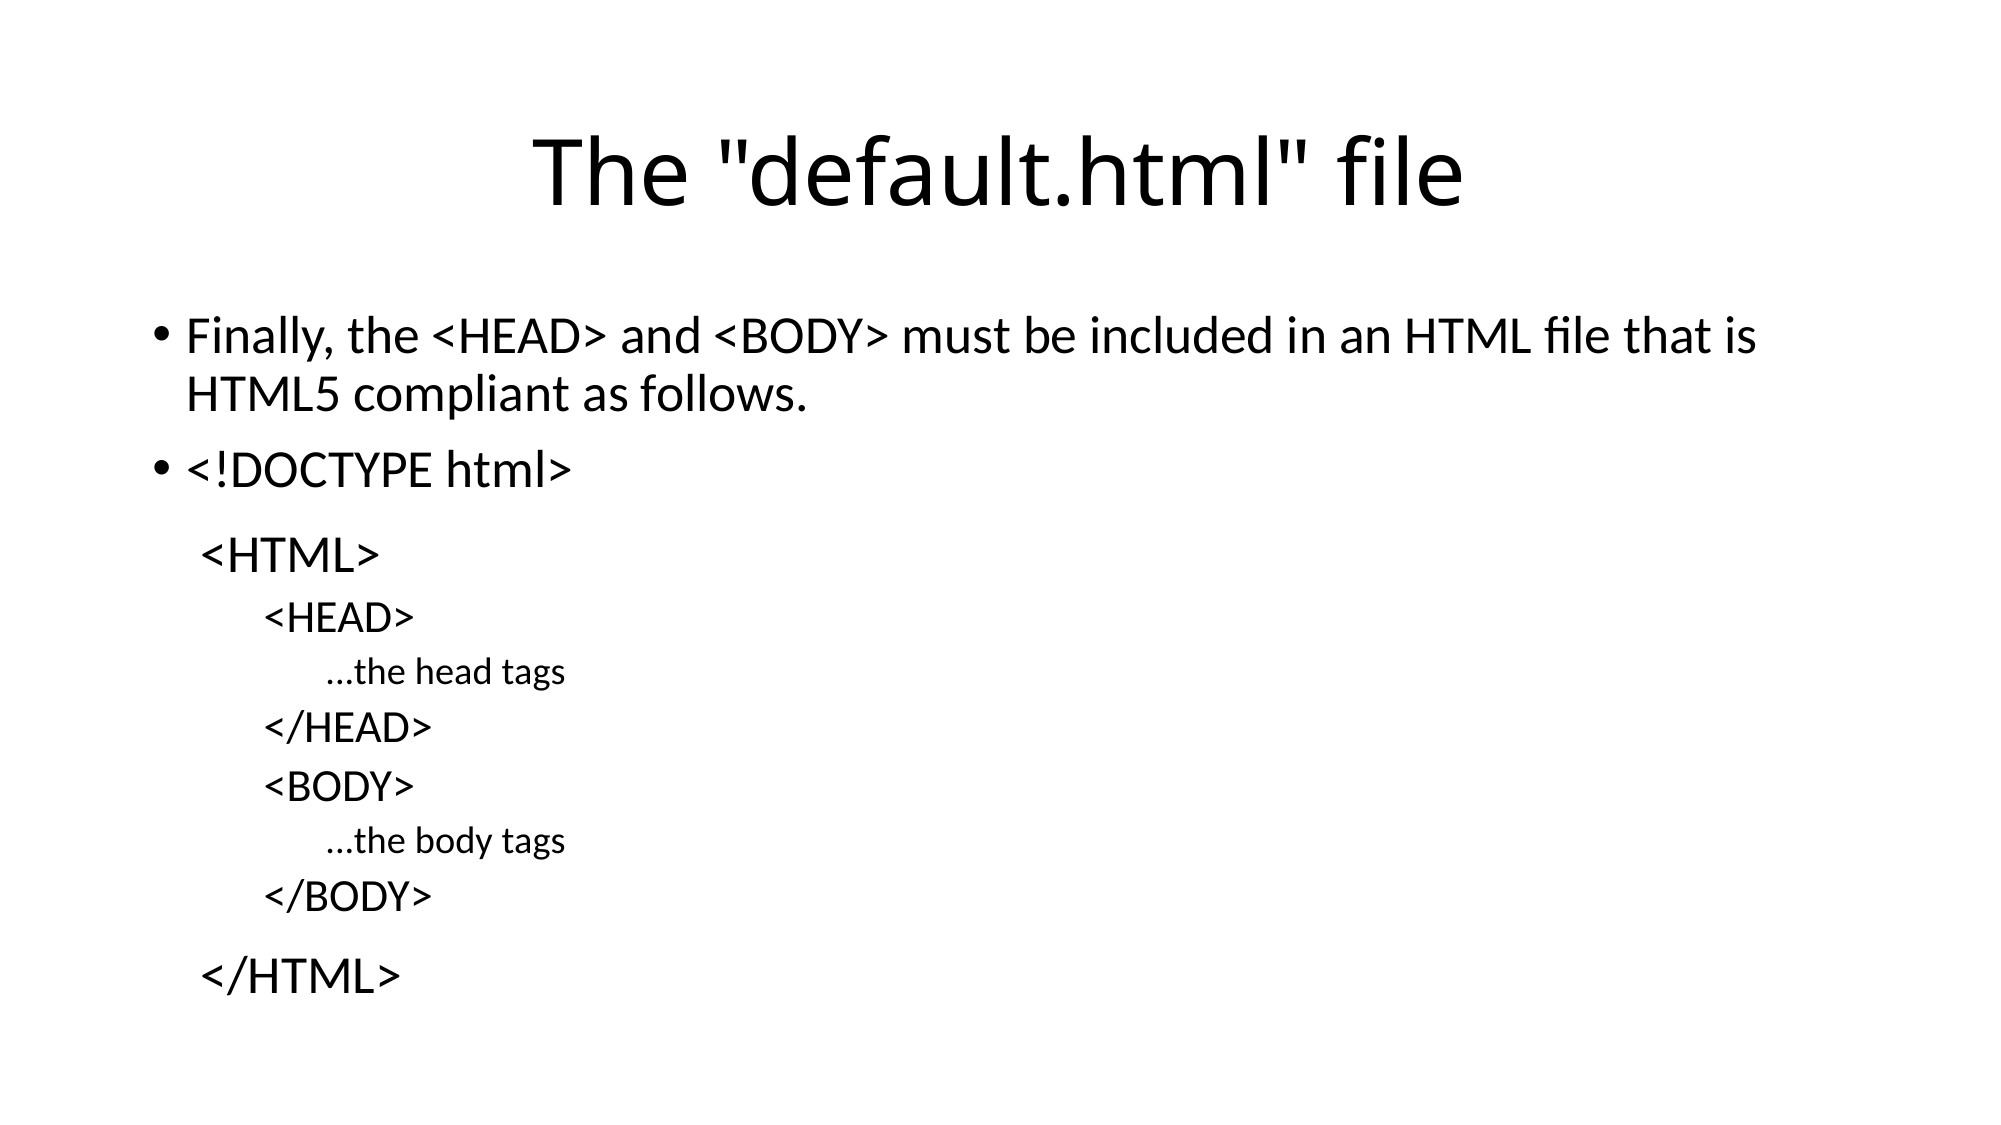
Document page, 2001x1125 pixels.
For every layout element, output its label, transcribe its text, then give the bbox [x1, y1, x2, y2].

title The "default.html" file [137, 59, 1863, 278]
list Finally, the <HEAD> and <BODY> must be included in an HTML file that is HTML5 compliant as follows. <!DOCTYPE html> <HTML> <HEAD> ...the head tags </HEAD> <BODY> ...the body tags </BODY> </HTML> [137, 299, 1863, 1014]
